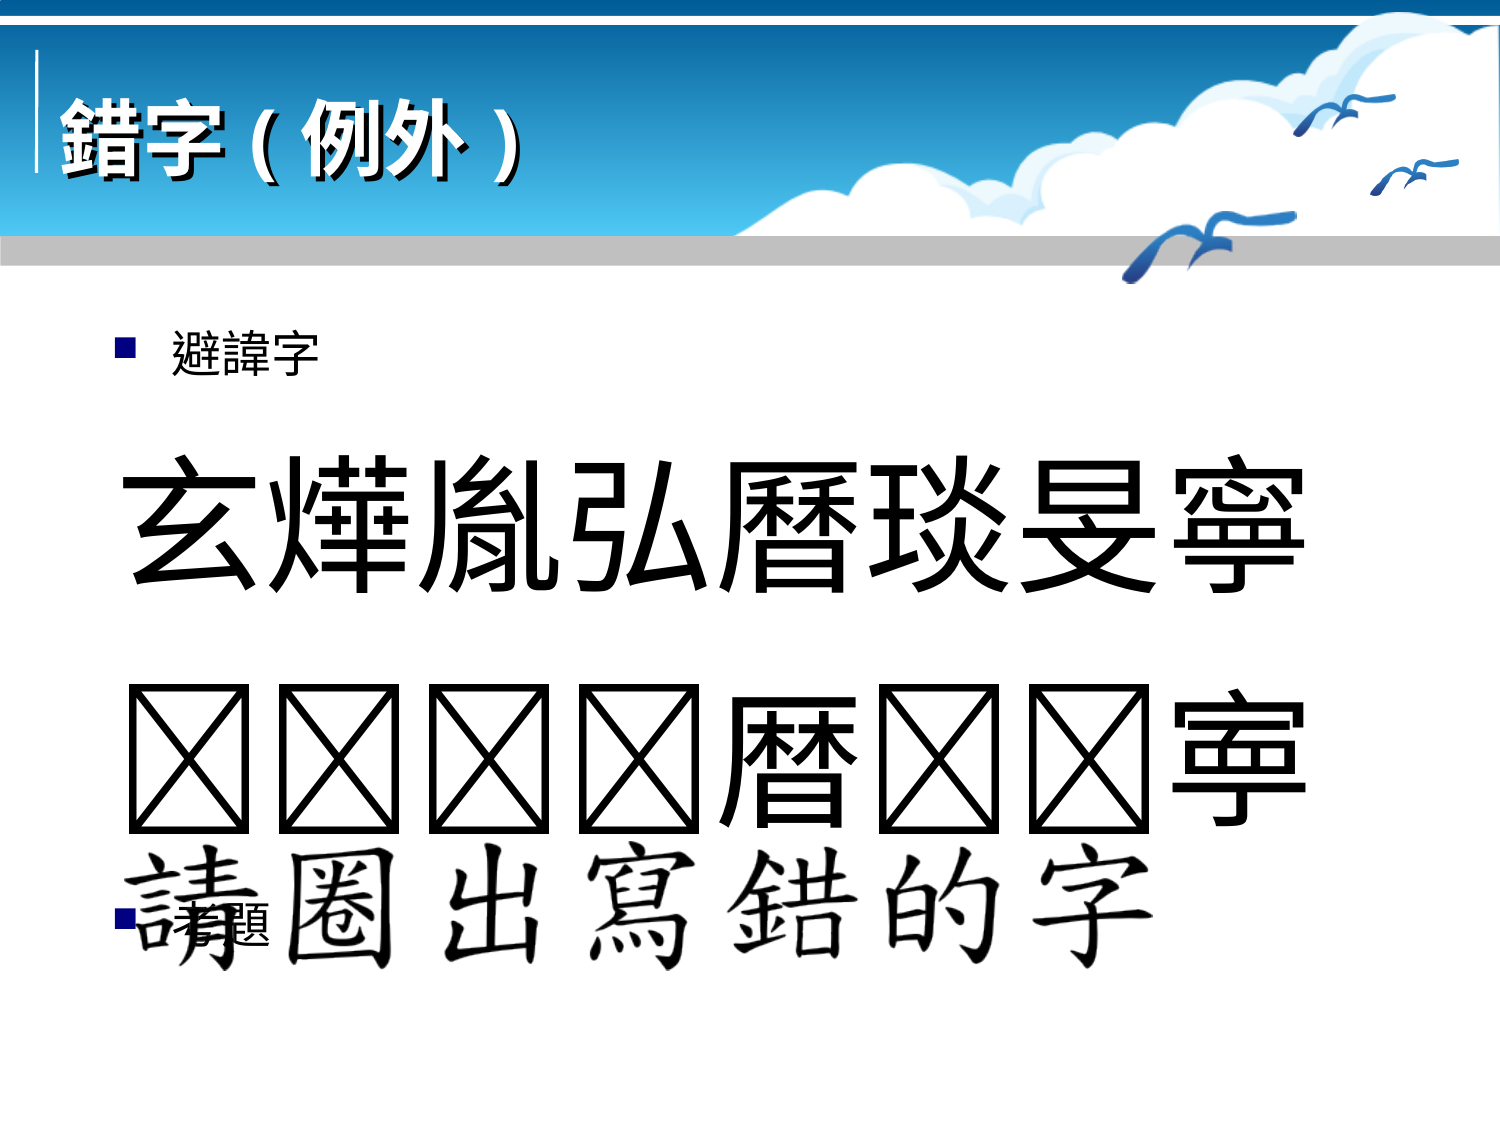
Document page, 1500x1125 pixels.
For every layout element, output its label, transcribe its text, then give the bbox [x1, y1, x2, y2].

list 避諱字 玄燁胤弘曆琰旻寧 𤣥𤍞𦙍𢎞暦𤥎𣅐寕 考題 [59, 318, 1447, 1123]
title 錯字(例外) [59, 86, 1465, 186]
picture [730, 12, 1500, 284]
picture [124, 841, 1153, 971]
